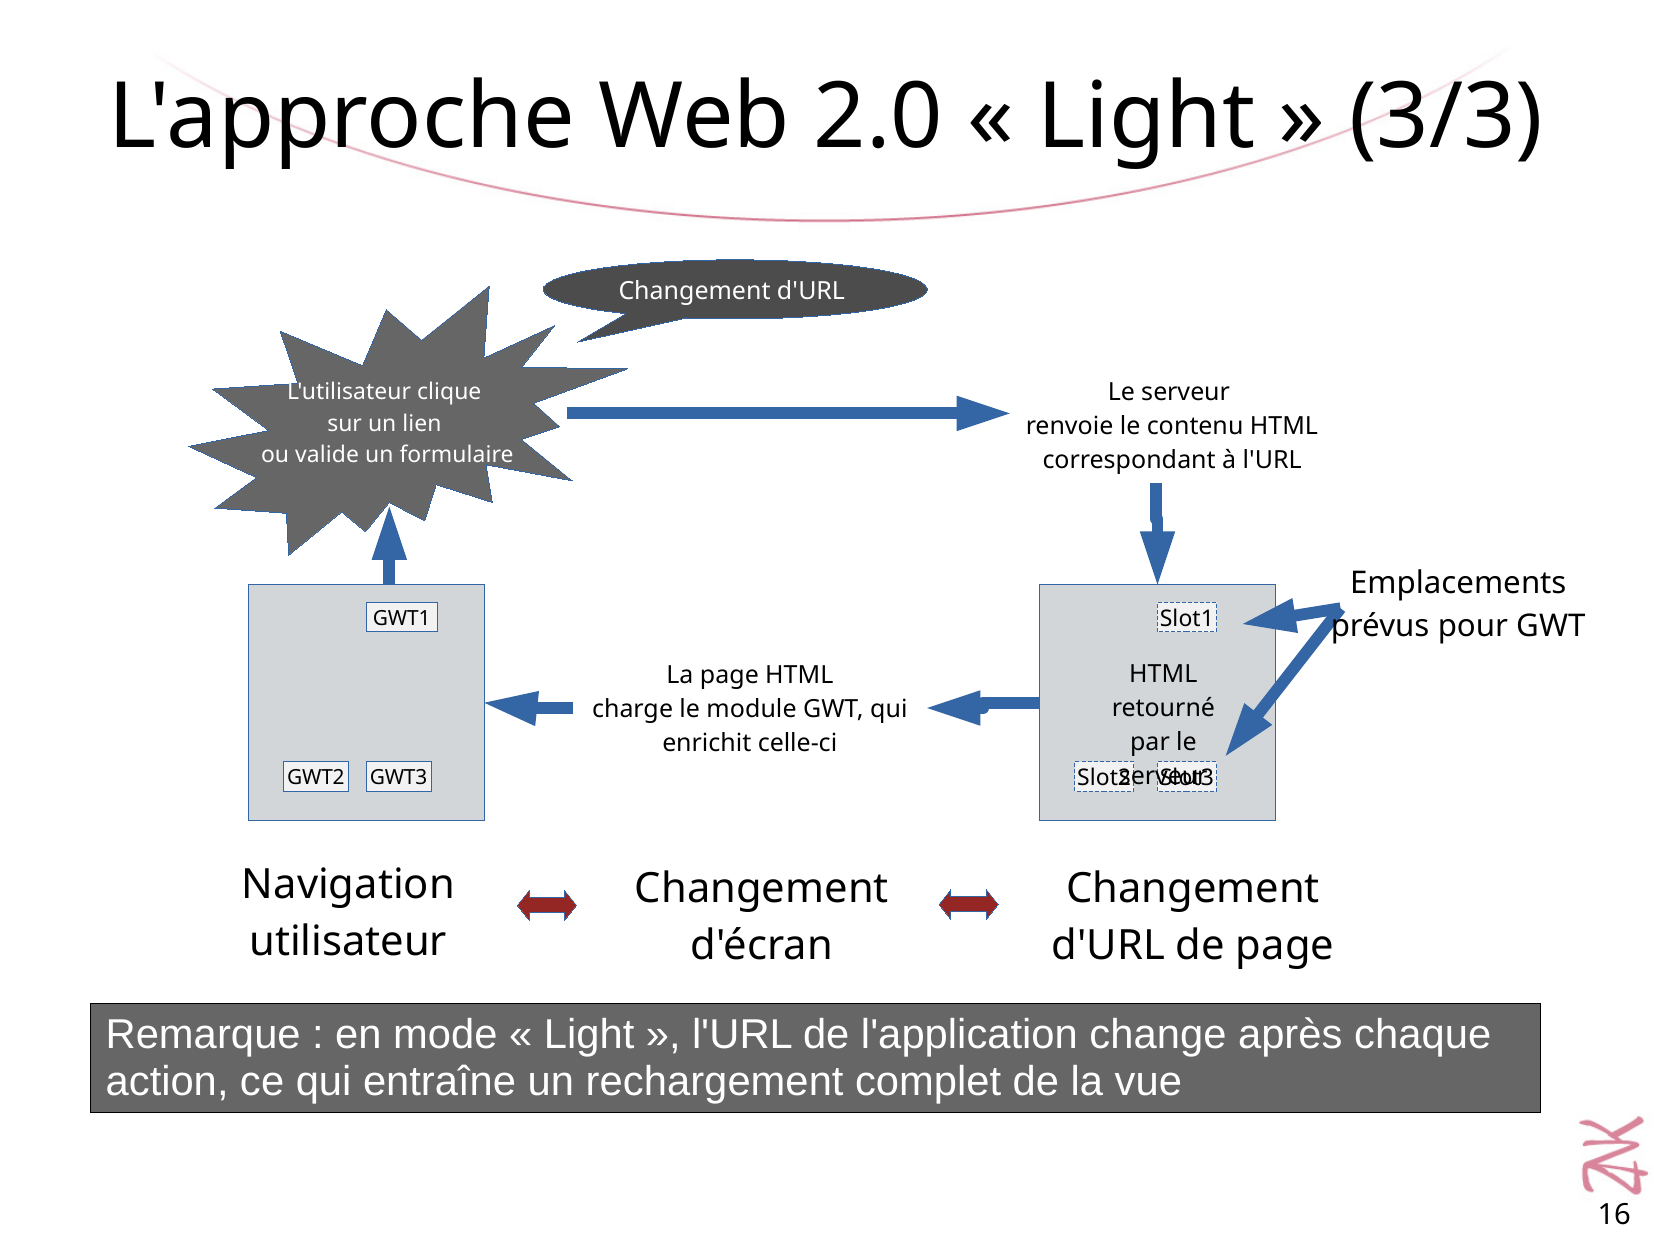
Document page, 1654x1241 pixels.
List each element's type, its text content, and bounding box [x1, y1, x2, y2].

text_box Navigation utilisateur [212, 846, 485, 960]
text_box [517, 890, 577, 921]
text_box Changement d'écran [584, 850, 939, 964]
text_box Slot1 [1157, 602, 1217, 632]
text_box [1039, 584, 1276, 821]
text_box Le serveur renvoie le contenu HTML correspondant à l'URL [1009, 366, 1335, 499]
text_box Changement d'URL de page [1015, 850, 1371, 964]
text_box Emplacements prévus pour GWT [1310, 552, 1607, 678]
text_box Remarque : en mode « Light », l'URL de l'application change après chaque action, ce qui entraîne un rechargement complet de la vue [90, 1003, 1541, 1113]
text_box Slot2 [1074, 781, 1134, 792]
picture [4, 1, 1654, 1241]
text_box [248, 584, 485, 821]
text_box Slot3 [1157, 781, 1217, 792]
text_box L'utilisateur clique sur un lien ou valide un formulaire [188, 286, 628, 556]
text_box La page HTML charge le module GWT, qui enrichit celle-ci [572, 649, 928, 756]
text_box GWT1 [366, 602, 438, 632]
text_box Changement d'URL [543, 259, 928, 343]
text_box GWT2 [283, 761, 349, 792]
text_box HTML retourné par le serveur [1074, 648, 1252, 781]
title L'approche Web 2.0 « Light » (3/3) [82, 5, 1571, 220]
text_box [939, 889, 999, 920]
text_box GWT3 [366, 761, 432, 792]
